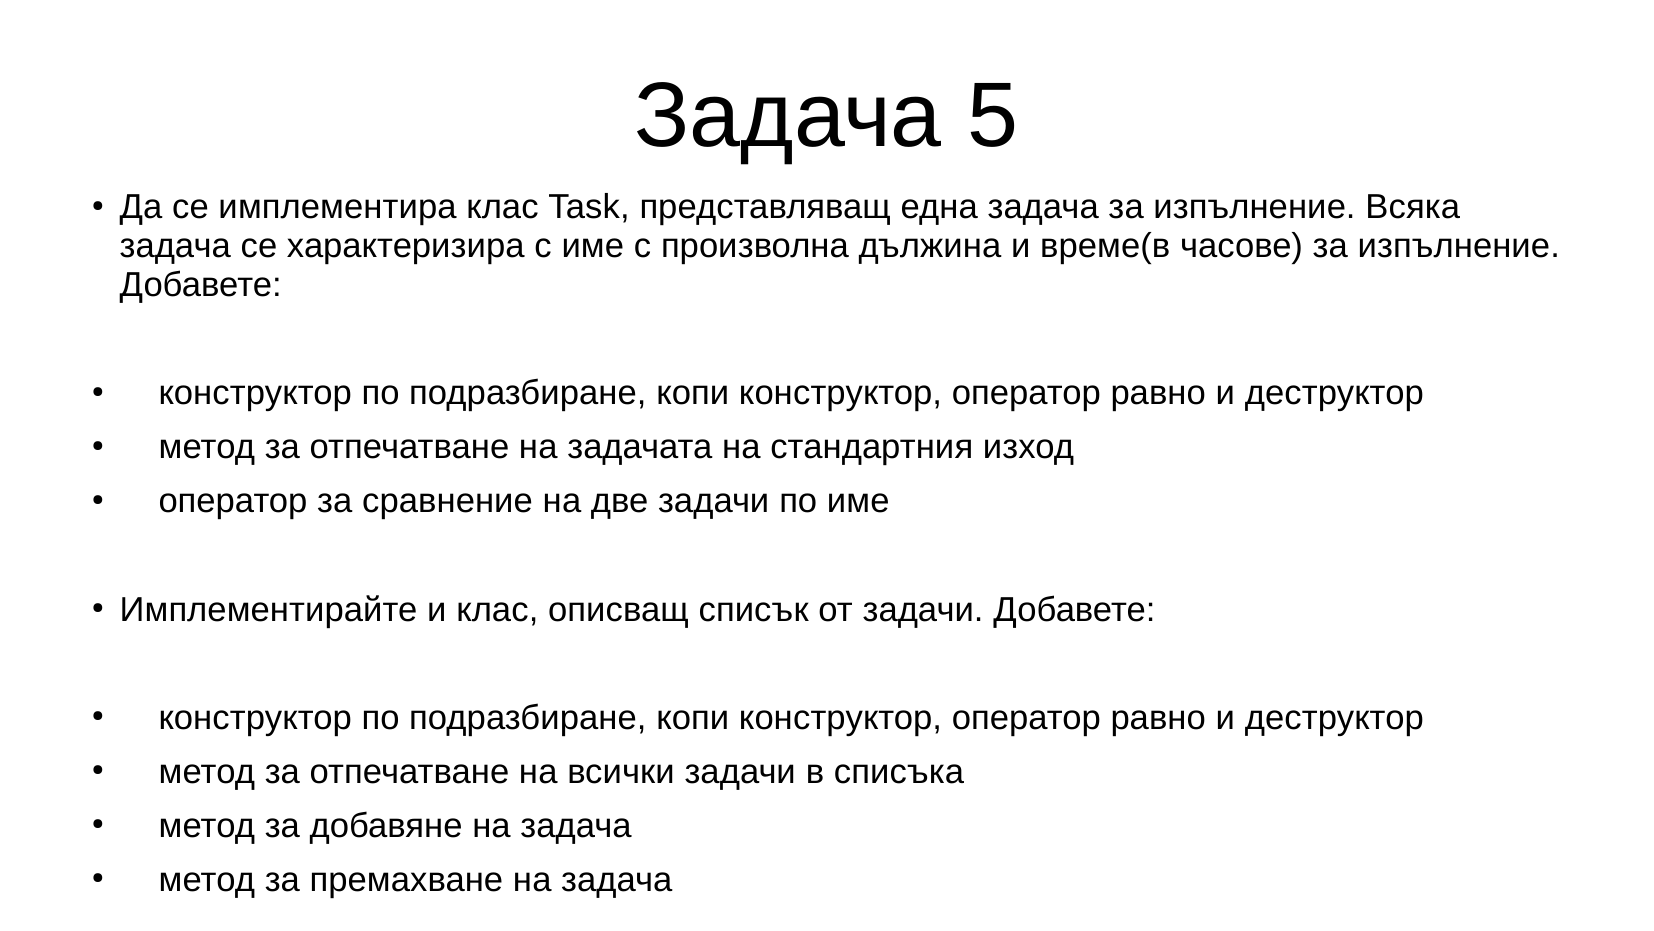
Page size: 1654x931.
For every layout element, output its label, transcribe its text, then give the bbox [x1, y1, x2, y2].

title Задача 5 [82, 37, 1571, 187]
list Да се имплементира клас Task, представляващ една задача за изпълнение. Всяка задача се характеризира с име с произволна дължина и време(в часове) за изпълнение. Добавете: конструктор по подразбиране, копи конструктор, оператор равно и деструктор метод за отпечатване на задачата на стандартния изход оператор за сравнение на две задачи по име Имплементирайте и клас, описващ списък от задачи. Добавете: конструктор по подразбиране, копи конструктор, оператор равно и деструктор метод за отпечатване на всички задачи в списъка метод за добавяне на задача метод за премахване на задача [82, 187, 1571, 901]
